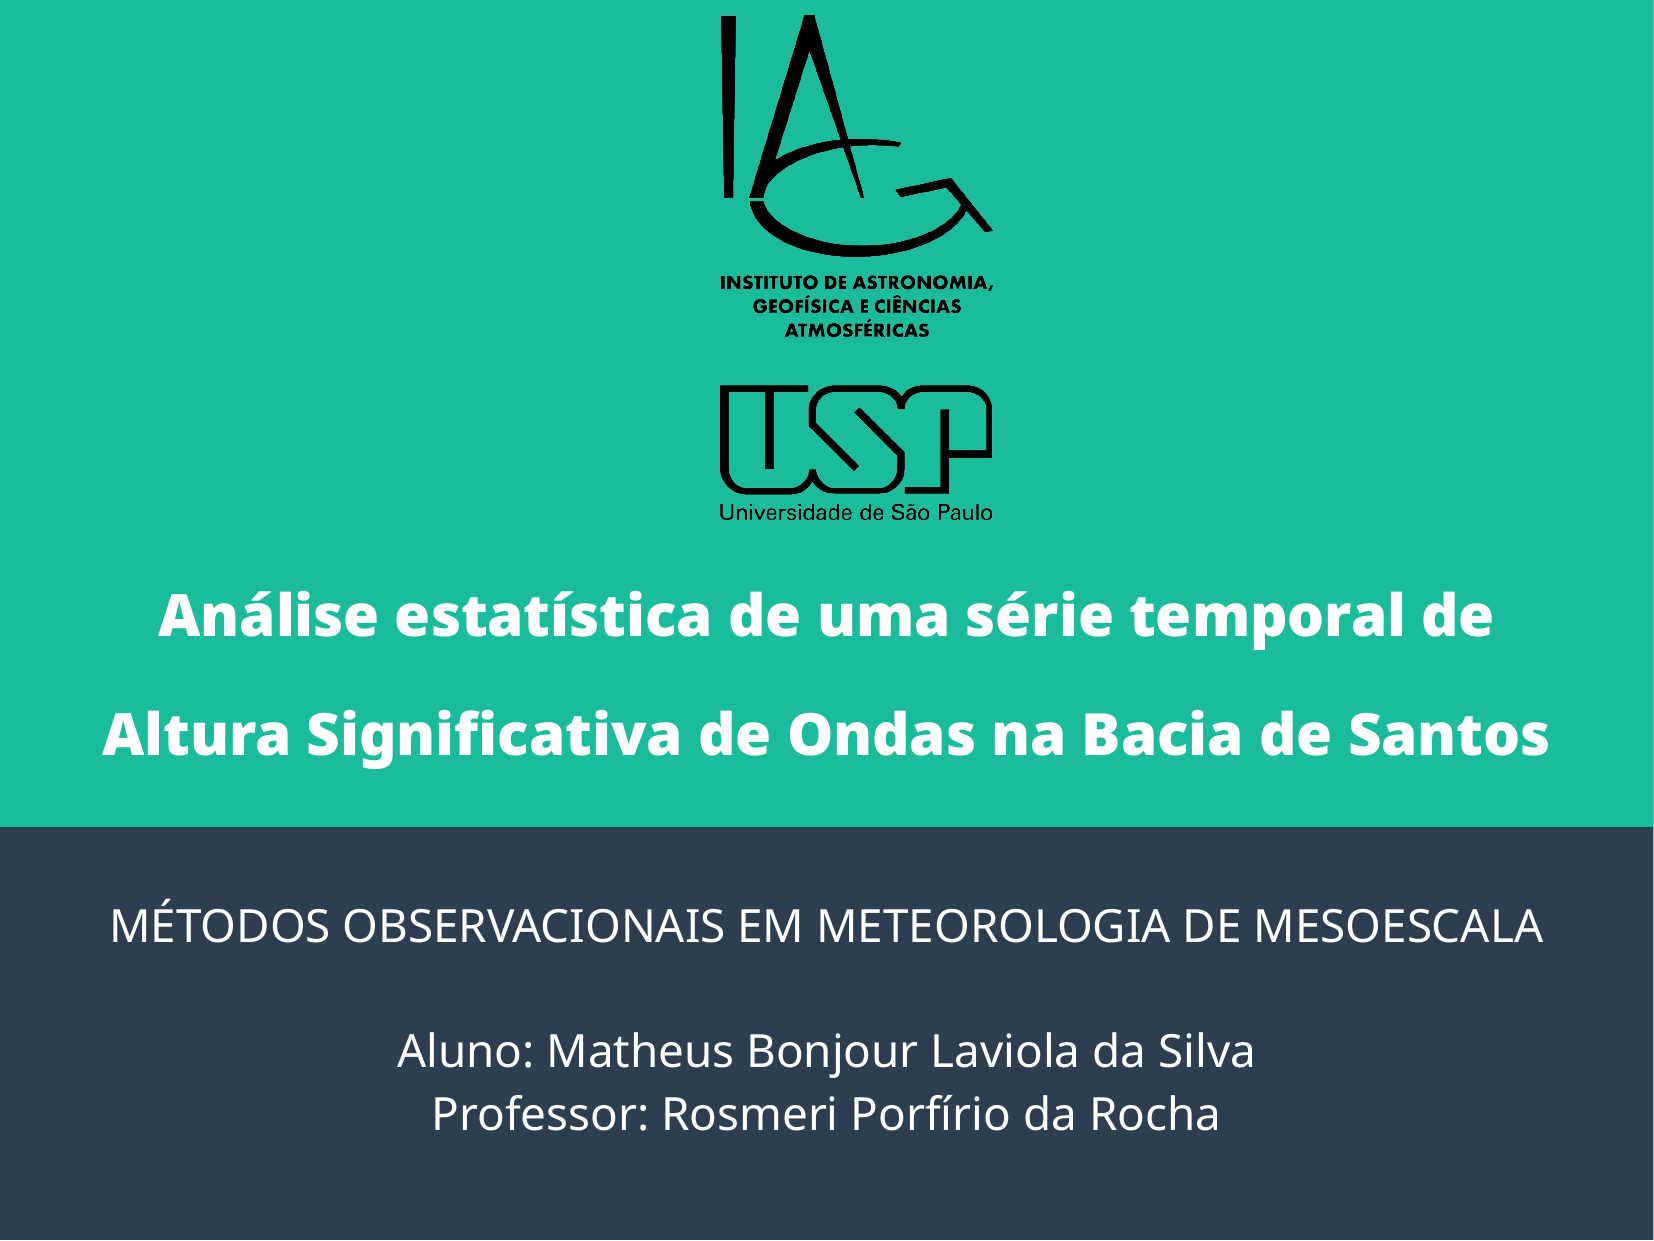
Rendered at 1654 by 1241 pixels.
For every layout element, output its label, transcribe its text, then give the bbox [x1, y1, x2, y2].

title Análise estatística de uma série temporal de Altura Significativa de Ondas na Bacia de Santos [59, 500, 1595, 806]
picture [720, 15, 993, 520]
subtitle MÉTODOS OBSERVACIONAIS EM METEOROLOGIA DE MESOESCALA Aluno: Matheus Bonjour Laviola da Silva Professor: Rosmeri Porfírio da Rocha [59, 856, 1595, 1182]
